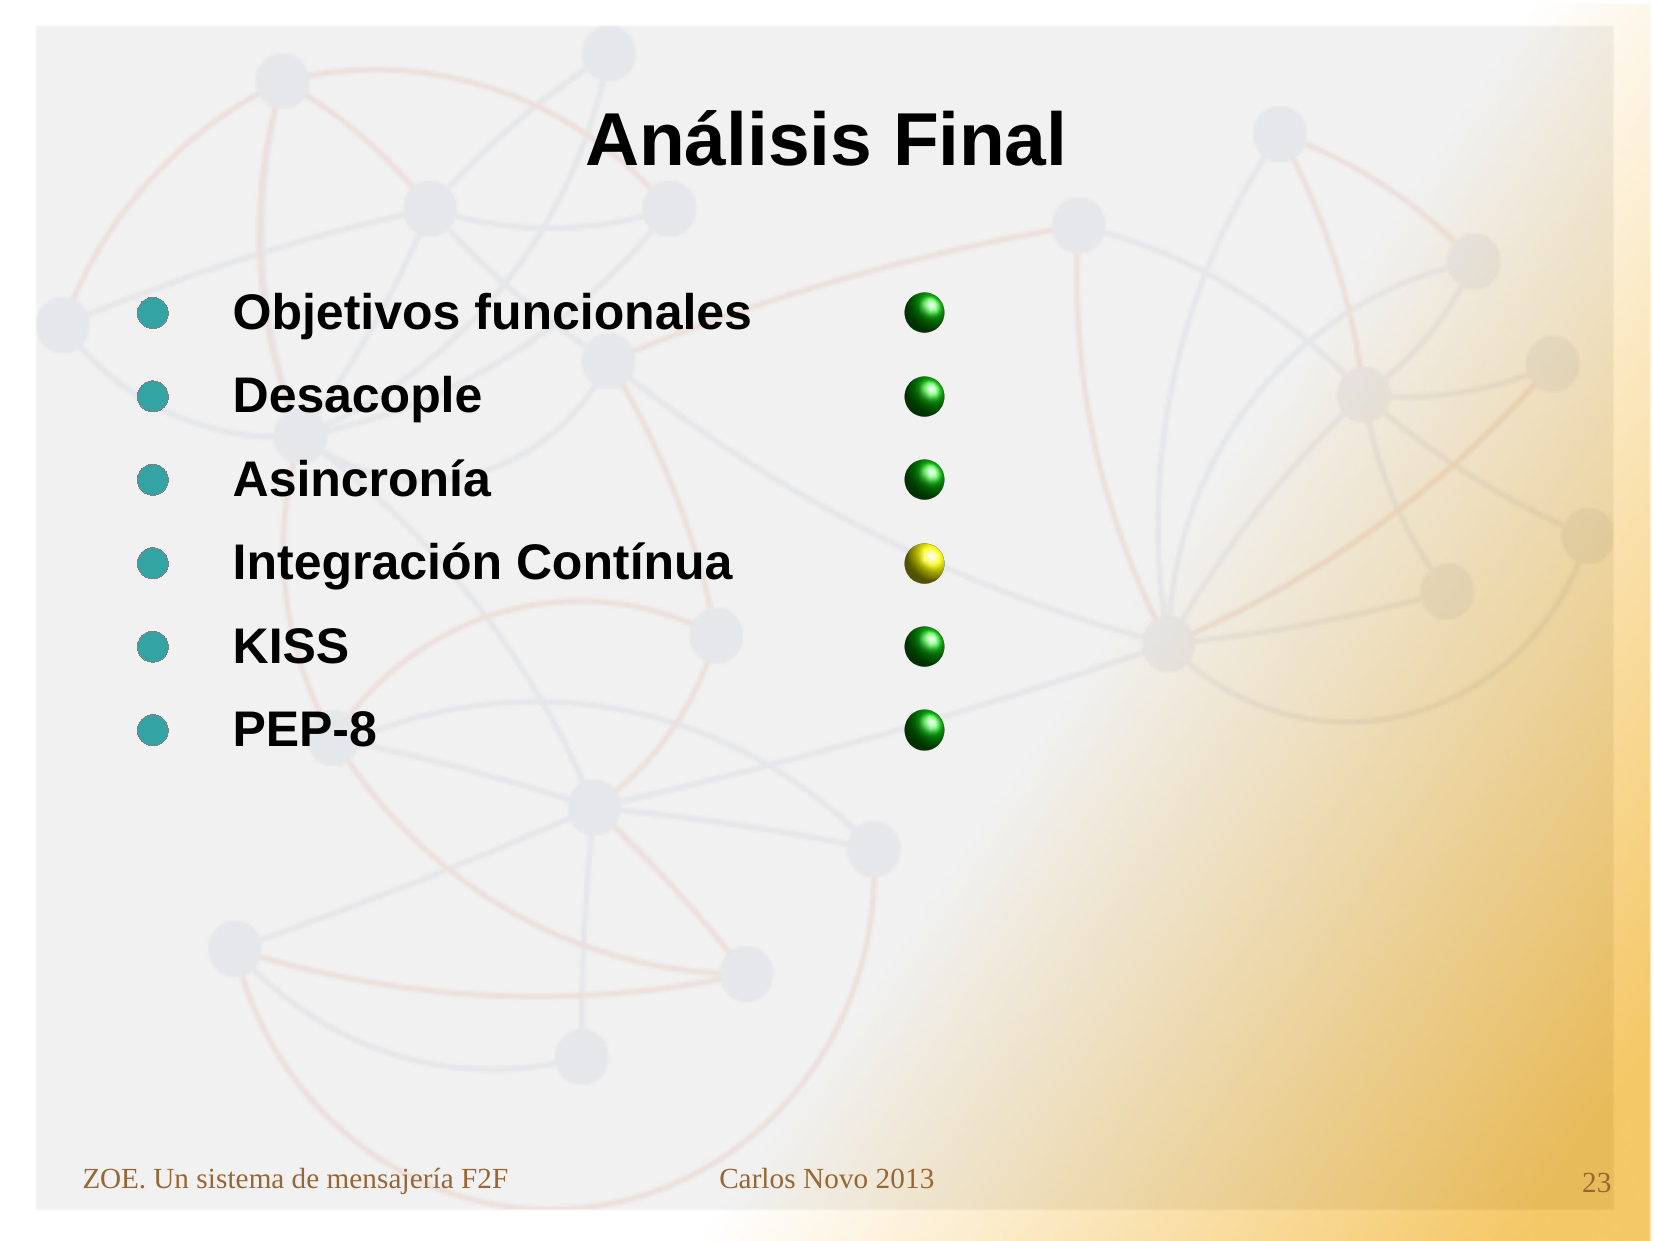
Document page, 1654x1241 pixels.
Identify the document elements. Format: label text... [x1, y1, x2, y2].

picture [0, 0, 1654, 1241]
text_box Desacople [218, 360, 503, 433]
text_box Análisis Final [505, 95, 1148, 185]
text_box [137, 297, 169, 329]
text_box [137, 464, 169, 496]
text_box PEP-8 [218, 693, 396, 767]
text_box Integración Contínua [218, 527, 758, 600]
text_box [137, 714, 169, 746]
text_box [137, 380, 169, 412]
text_box [137, 631, 169, 663]
text_box Asincronía [218, 443, 512, 516]
text_box [137, 547, 169, 579]
text_box KISS [218, 610, 367, 683]
text_box Objetivos funcionales [218, 276, 778, 350]
